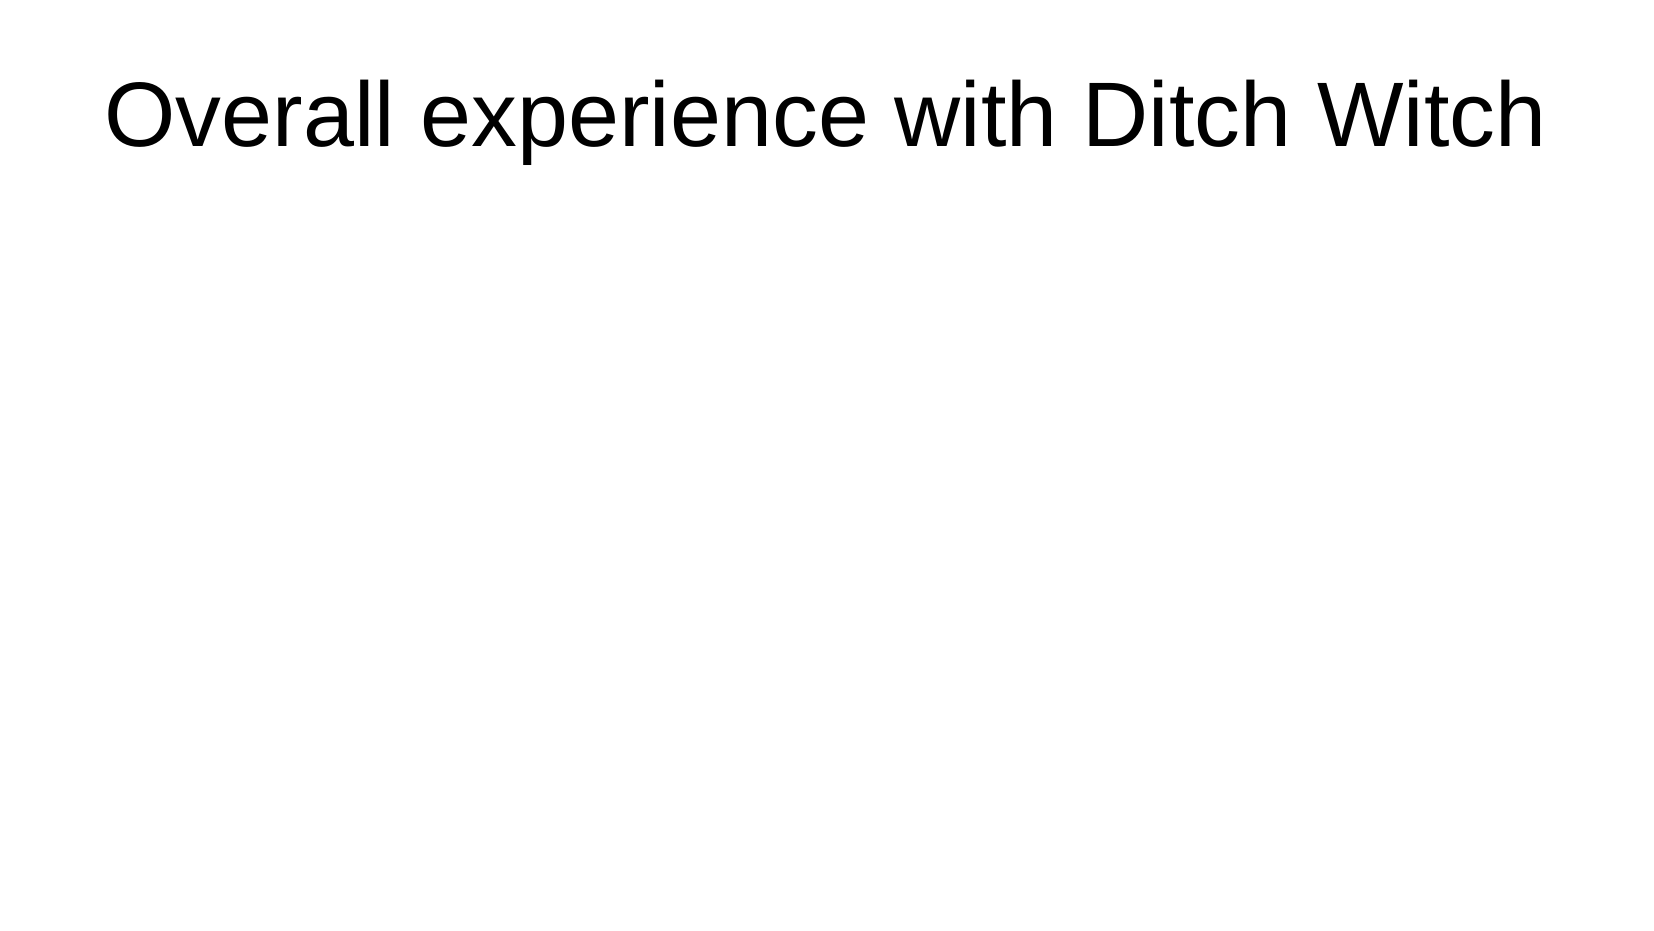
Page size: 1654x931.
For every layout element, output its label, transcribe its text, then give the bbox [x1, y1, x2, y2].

title Overall experience with Ditch Witch [82, 37, 1571, 193]
